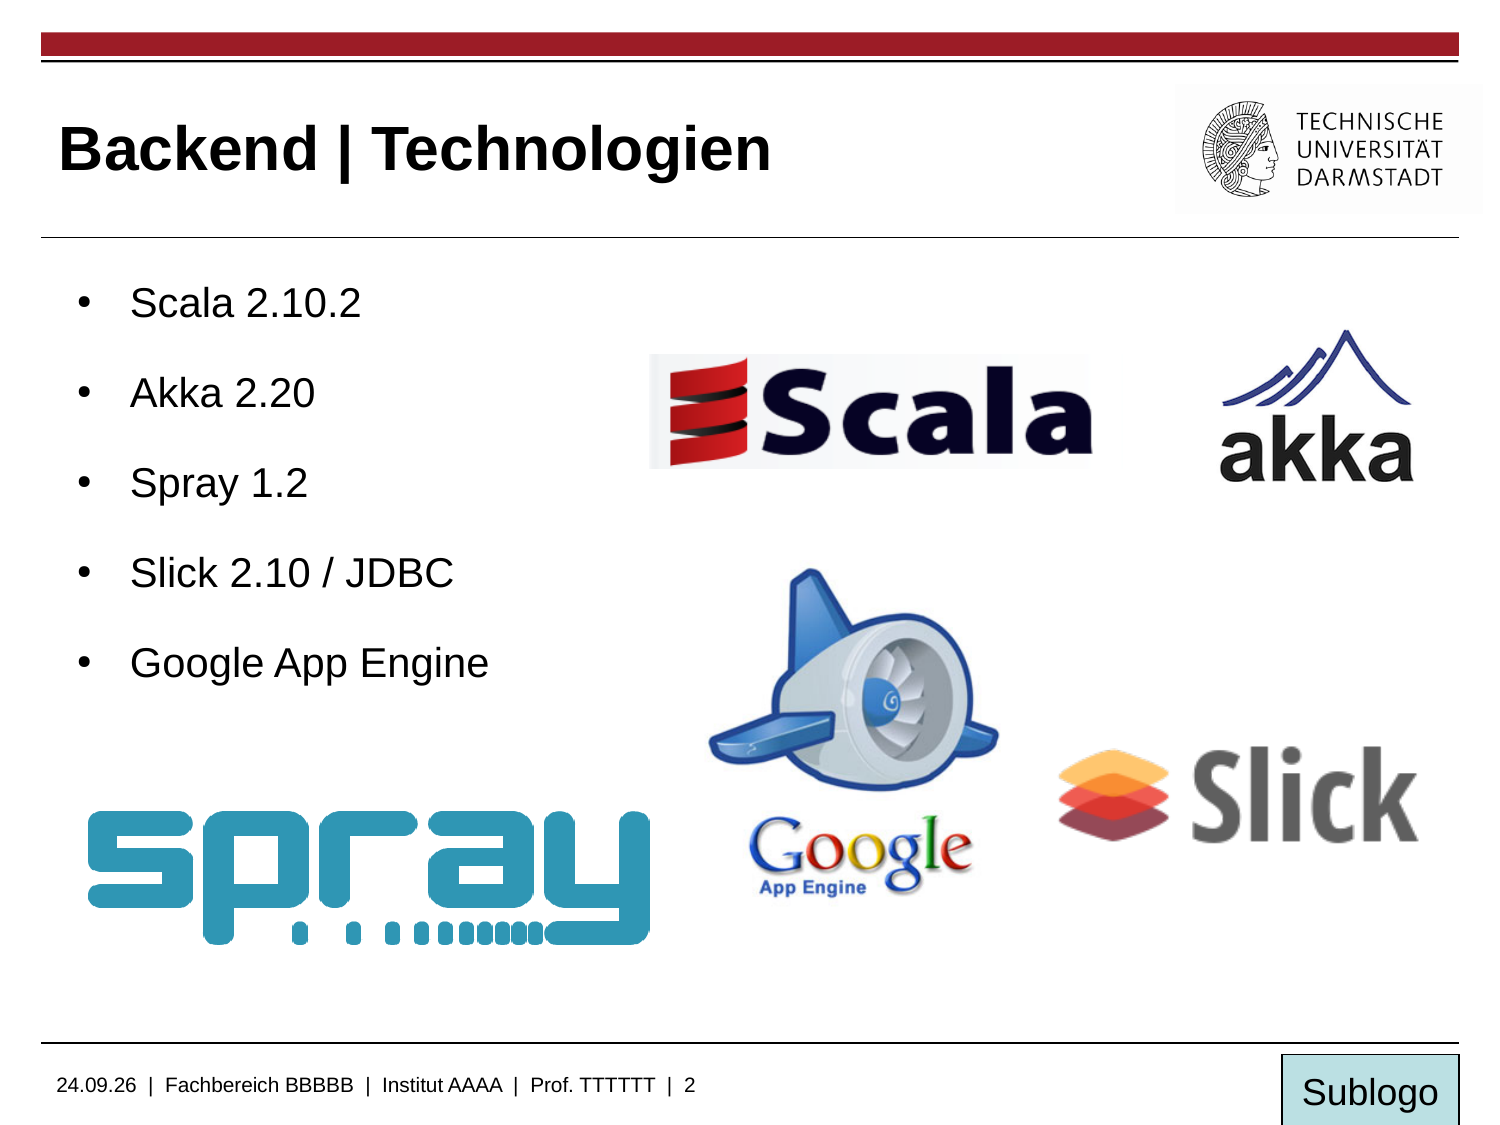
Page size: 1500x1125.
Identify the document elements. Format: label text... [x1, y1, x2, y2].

title Backend | Technologien [58, 80, 1149, 218]
picture [676, 560, 1034, 922]
picture [649, 354, 1123, 469]
list Scala 2.10.2 Akka 2.20 Spray 1.2 Slick 2.10 / JDBC Google App Engine [59, 265, 1179, 1001]
picture [1175, 84, 1483, 214]
picture [1039, 708, 1477, 886]
picture [88, 811, 650, 945]
picture [1216, 324, 1418, 482]
